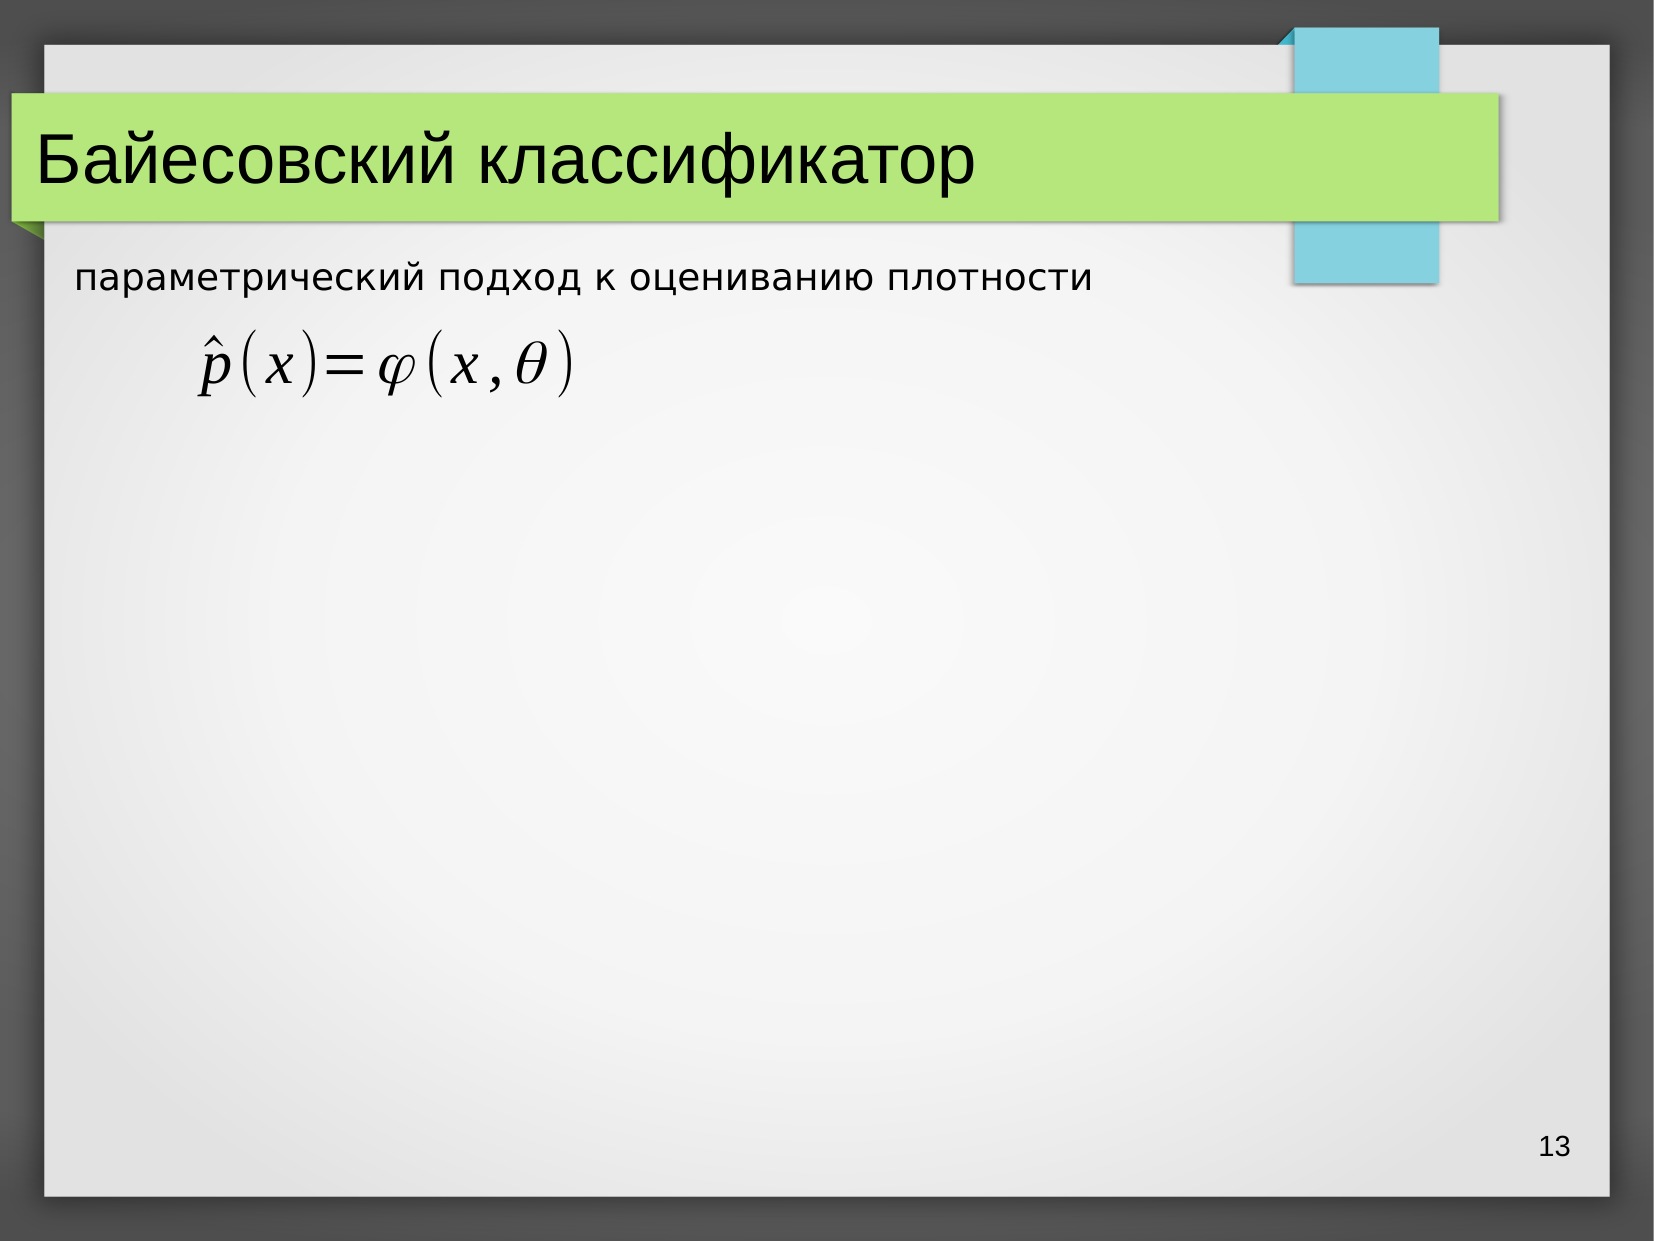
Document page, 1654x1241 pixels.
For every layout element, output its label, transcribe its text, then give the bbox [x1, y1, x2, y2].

text_box параметрический подход к оцениванию плотности [59, 248, 1146, 319]
chart [188, 326, 582, 402]
title Байесовский классификатор [35, 118, 1489, 199]
picture [0, 0, 1654, 1241]
